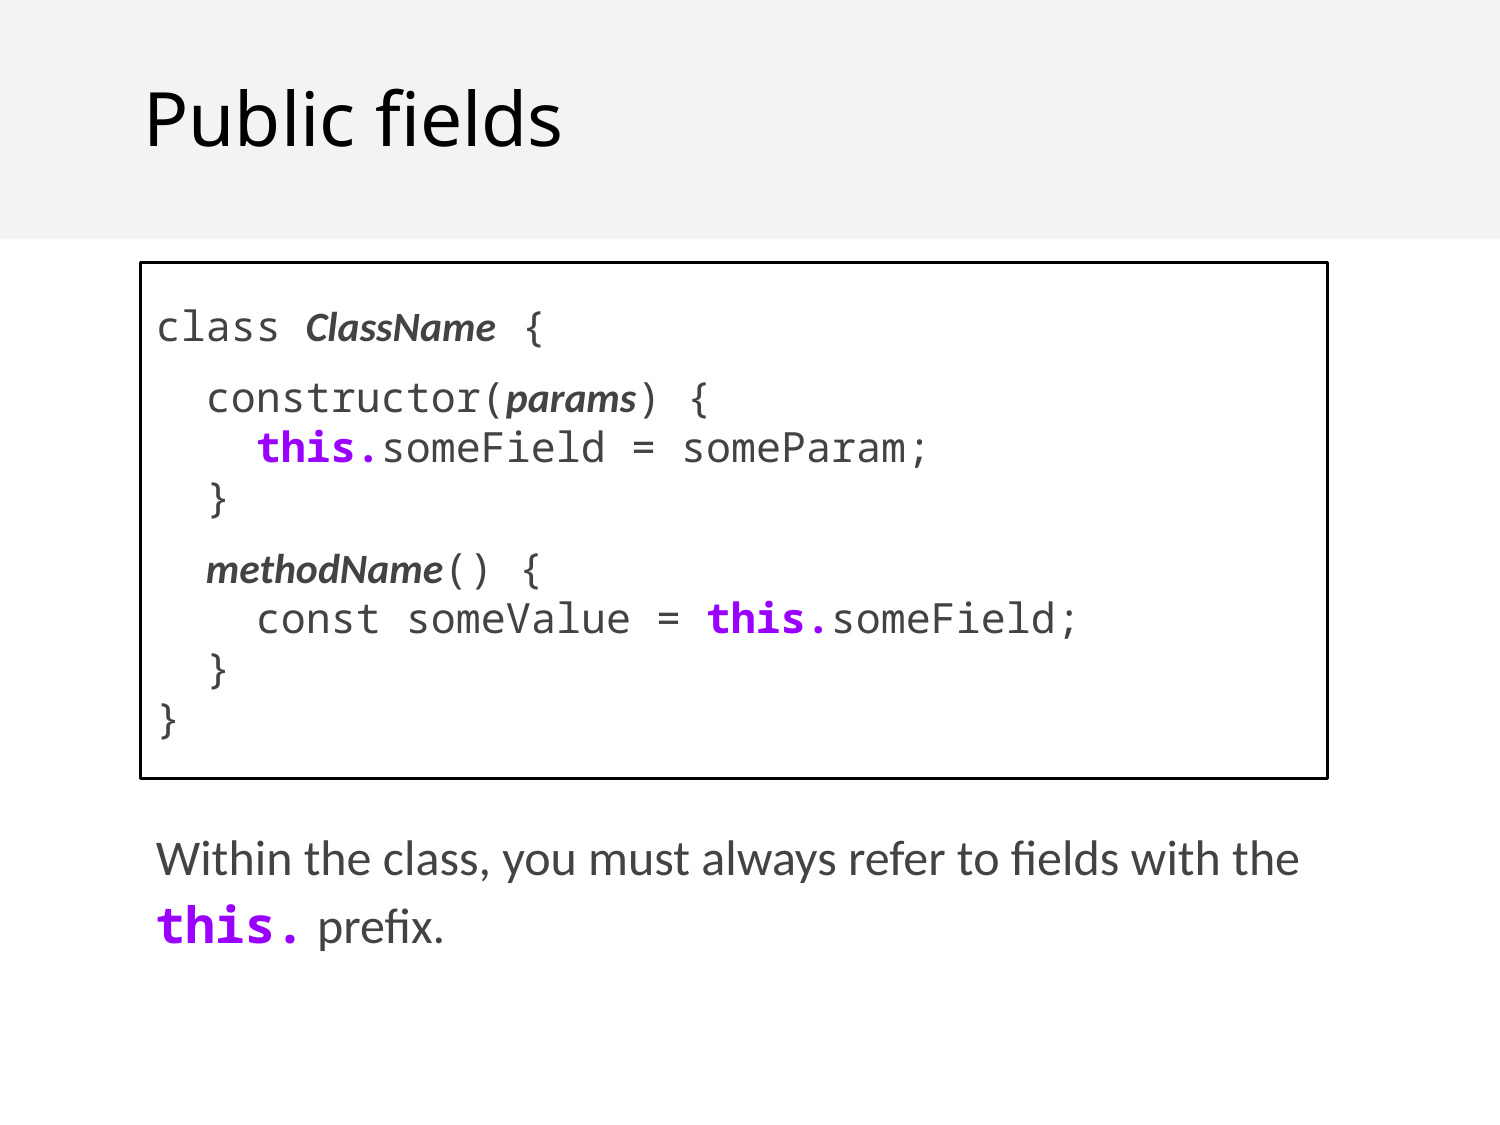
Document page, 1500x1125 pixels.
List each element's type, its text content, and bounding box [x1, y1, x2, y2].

list Within the class, you must always refer to fields with the this. prefix. [140, 800, 1328, 1066]
text_box class ClassName { constructor(params) { this.someField = someParam; } methodName() { const someValue = this.someField; } } [140, 262, 1328, 779]
title Public fields [128, 56, 1372, 183]
